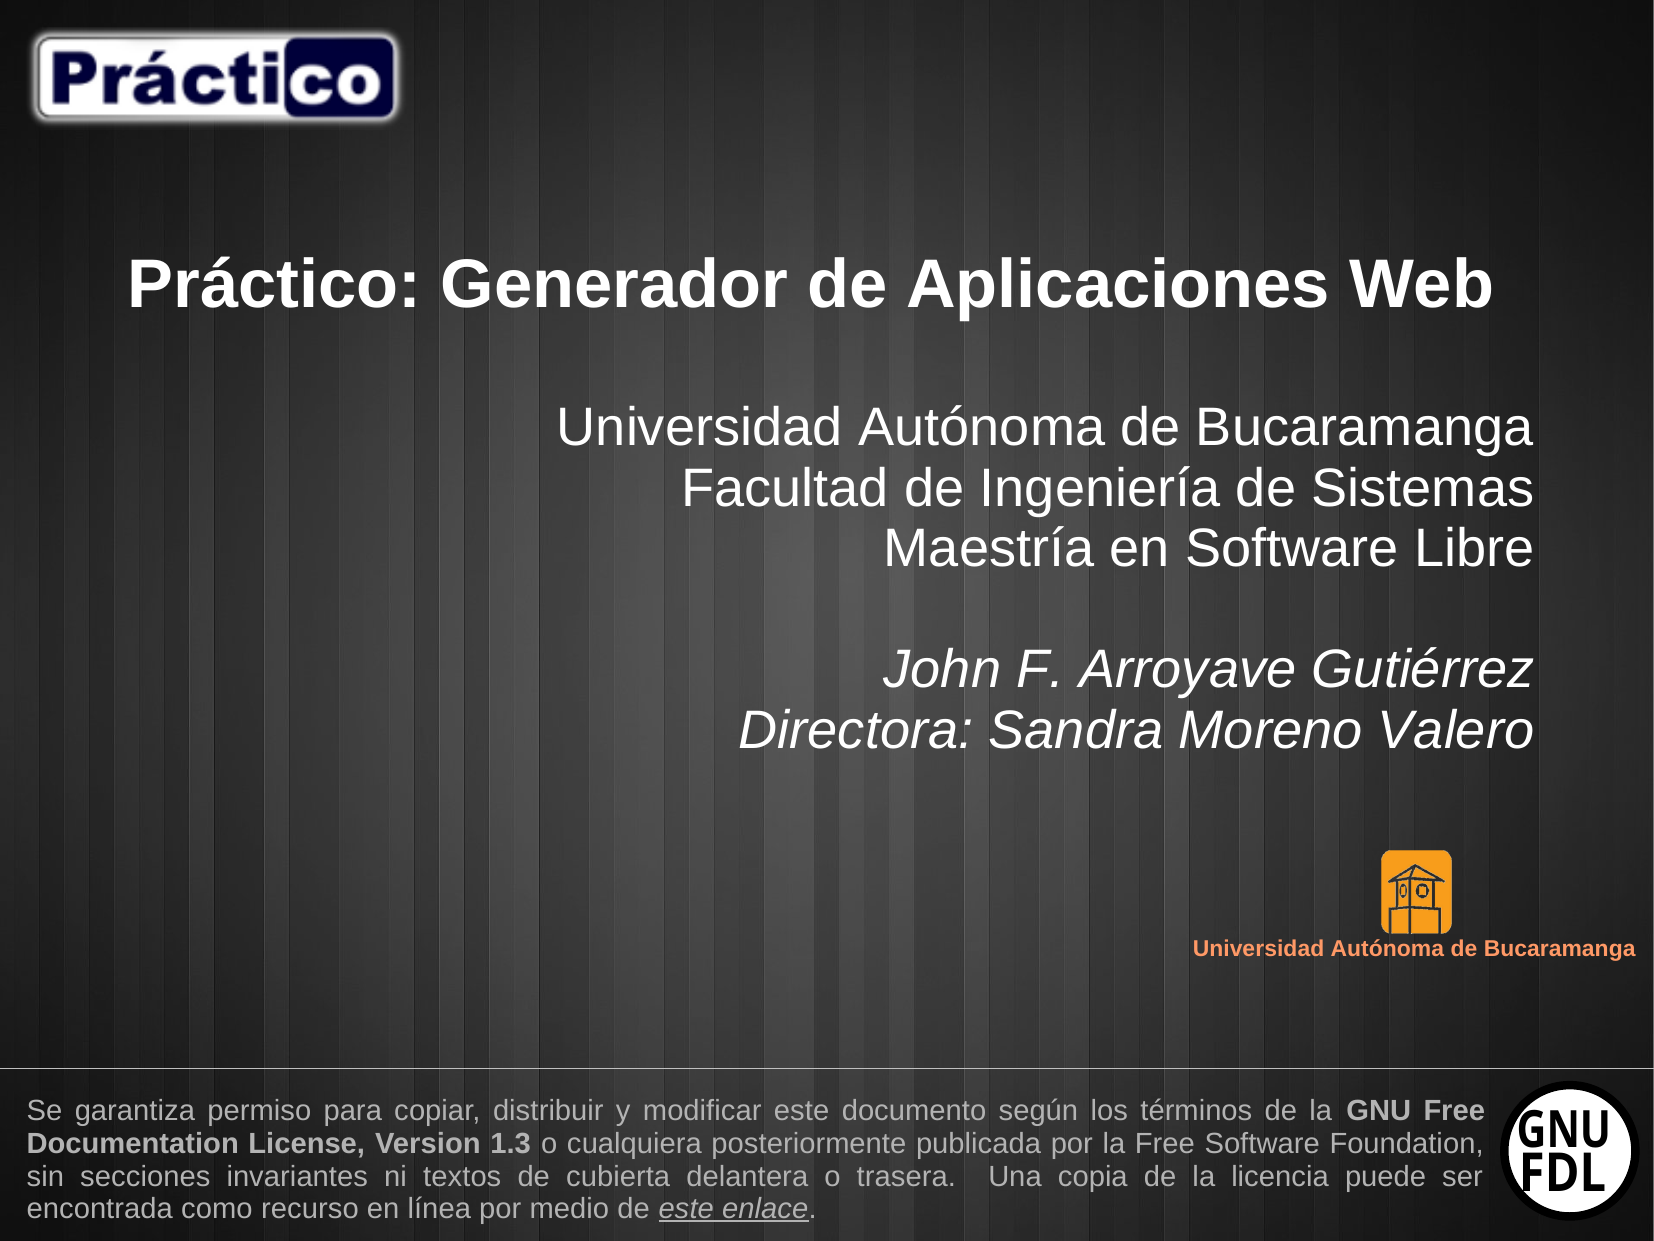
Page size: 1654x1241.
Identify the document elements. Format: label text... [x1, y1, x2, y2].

subtitle Práctico: Generador de Aplicaciones Web Universidad Autónoma de Bucaramanga Facultad de Ingeniería de Sistemas Maestría en Software Libre John F. Arroyave Gutiérrez Directora: Sandra Moreno Valero [106, 148, 1536, 857]
text_box Se garantiza permiso para copiar, distribuir y modificar este documento según los términos de la GNU Free Documentation License, Version 1.3 o cualquiera posteriormente publicada por la Free Software Foundation, sin secciones invariantes ni textos de cubierta delantera o trasera. Una copia de la licencia puede ser encontrada como recurso en línea por medio de este enlace. [11, 1086, 1501, 1241]
picture [0, 1069, 1654, 1241]
picture [0, 0, 1654, 1068]
text_box Universidad Autónoma de Bucaramanga [1192, 907, 1654, 990]
